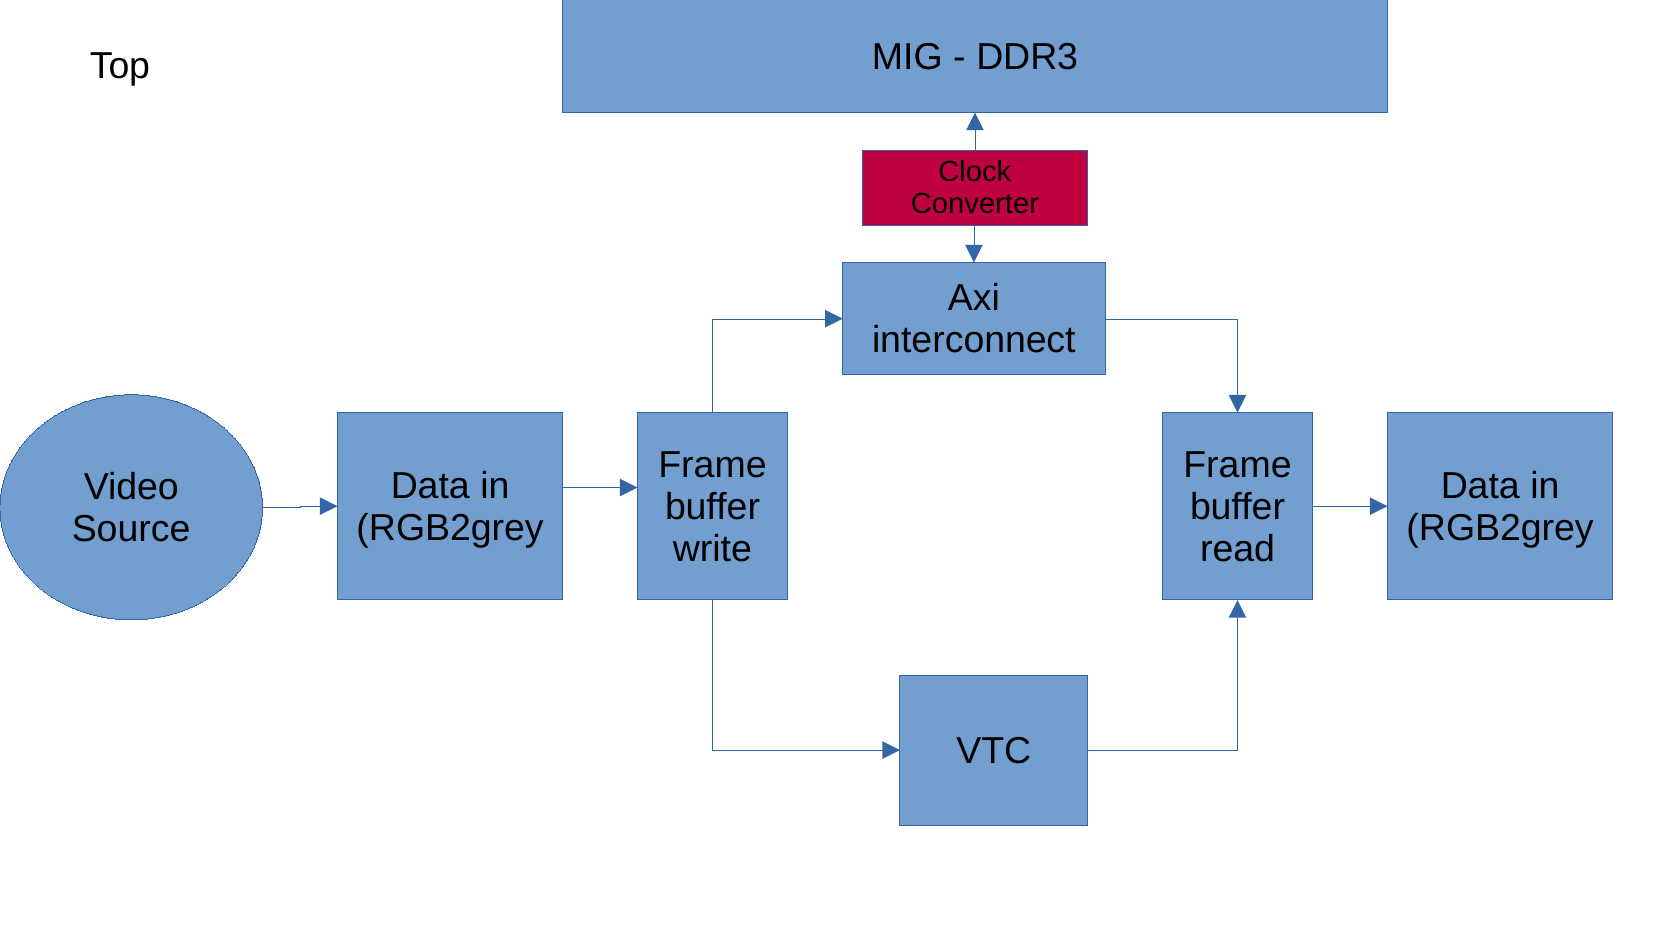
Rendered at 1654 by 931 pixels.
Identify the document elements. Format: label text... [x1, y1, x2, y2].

text_box Frame buffer read [1162, 412, 1313, 600]
text_box Frame buffer write [637, 412, 788, 600]
text_box Data in (RGB2grey [337, 412, 563, 600]
text_box MIG - DDR3 [562, 0, 1388, 113]
text_box Video Source [0, 394, 263, 620]
text_box Clock Converter [862, 150, 1088, 226]
text_box Data in (RGB2grey [1387, 412, 1613, 600]
text_box Top [75, 37, 182, 95]
text_box VTC [899, 675, 1088, 826]
text_box Axi interconnect [842, 262, 1106, 375]
